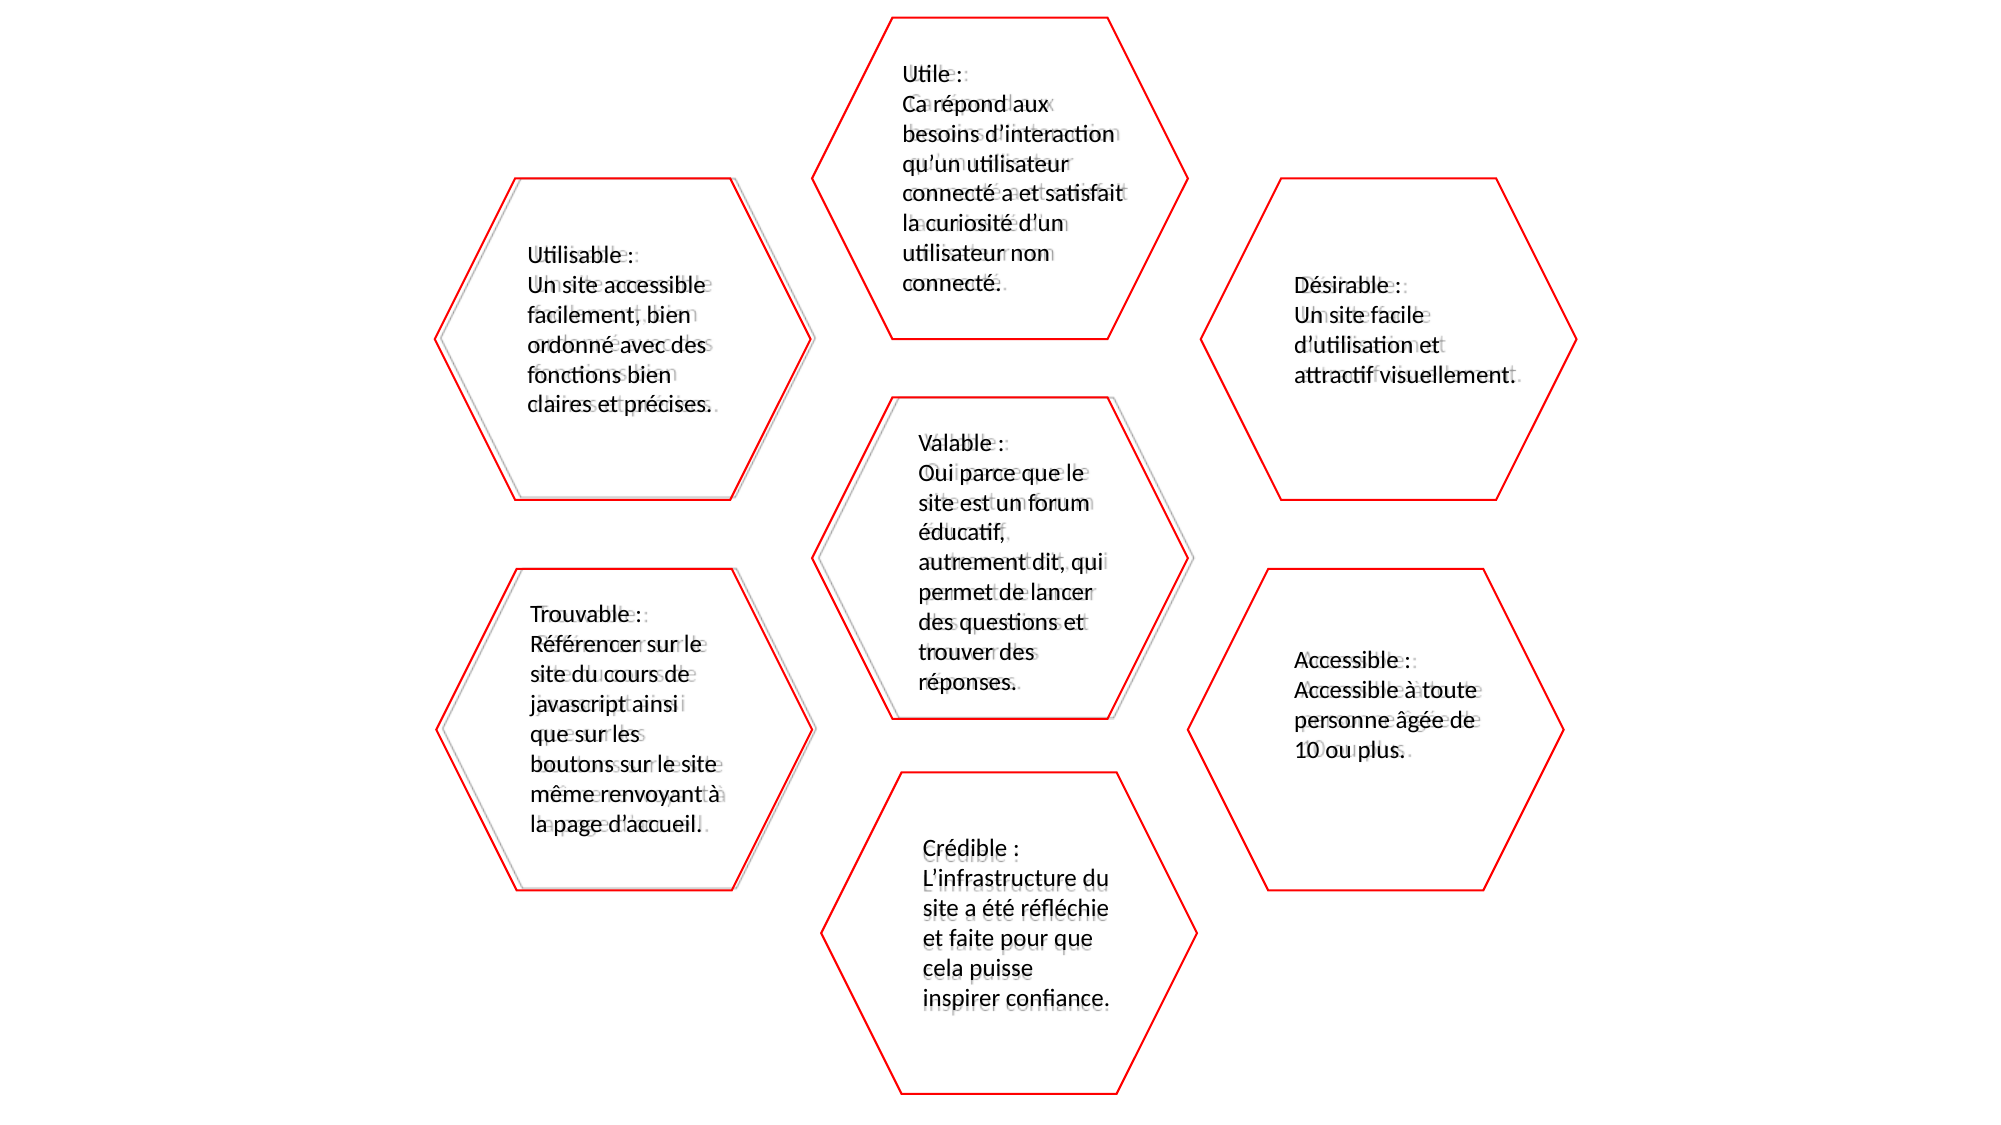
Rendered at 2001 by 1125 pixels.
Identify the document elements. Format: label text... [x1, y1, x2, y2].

text_box Désirable : Un site facile d’utilisation et attractif visuellement. [1279, 261, 1533, 398]
text_box Valable : Oui parce que le site est un forum éducatif, autrement dit, qui permet de lancer des questions et trouver des réponses. [903, 418, 1125, 707]
text_box Trouvable : Référencer sur le site du cours de javascript ainsi que sur les boutons sur le site même renvoyant à la page d’accueil. [514, 590, 736, 848]
text_box Utilisable : Un site accessible facilement, bien ordonné avec des fonctions bien claires et précises. [512, 230, 734, 428]
text_box Crédible : L’infrastructure du site a été réfléchie et faite pour que cela puisse inspirer confiance. [907, 823, 1129, 1021]
text_box Accessible : Accessible à toute personne âgée de 10 ou plus. [1279, 636, 1500, 773]
text_box Utile : Ca répond aux besoins d’interaction qu’un utilisateur connecté a et satisfait la curiosité d’un utilisateur non connecté. [887, 49, 1141, 308]
